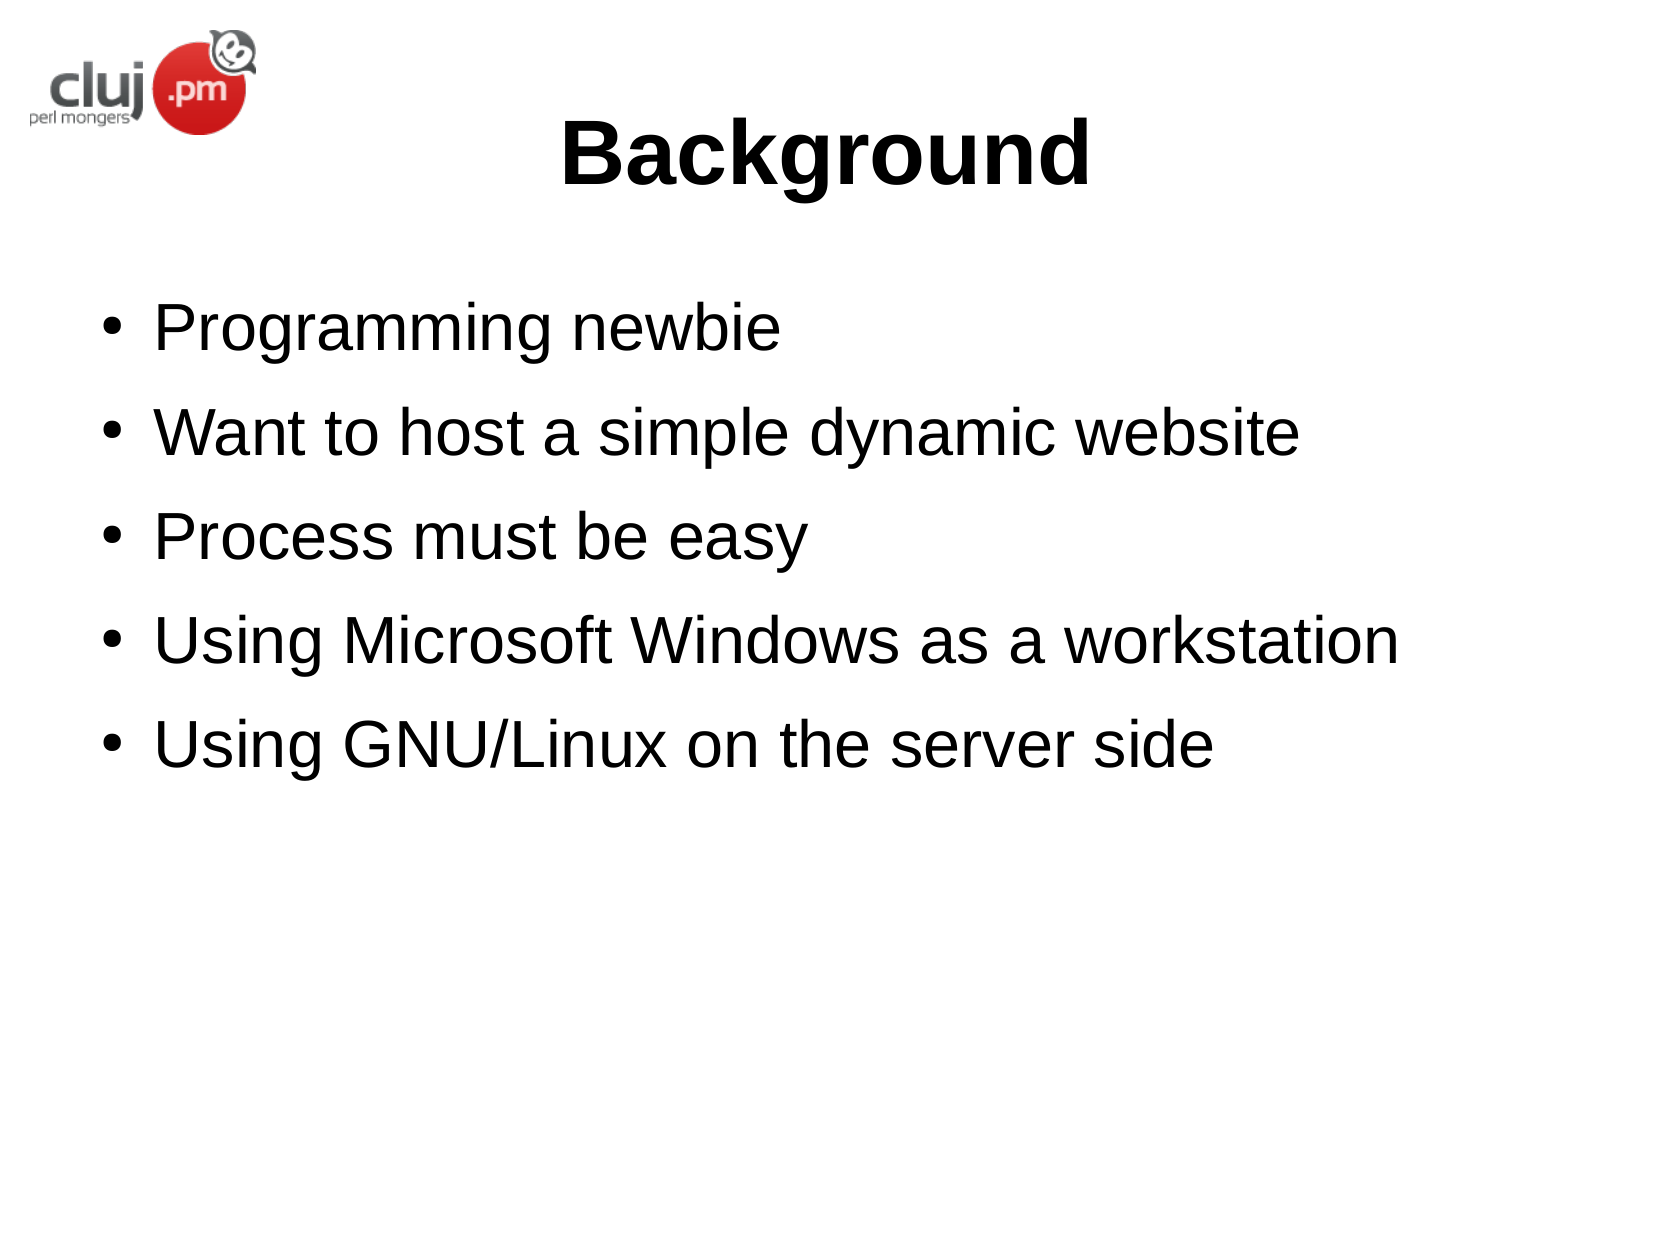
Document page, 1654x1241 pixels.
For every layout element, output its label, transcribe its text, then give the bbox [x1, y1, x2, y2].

picture [30, 30, 256, 135]
list Programming newbie Want to host a simple dynamic website Process must be easy Using Microsoft Windows as a workstation Using GNU/Linux on the server side [82, 290, 1538, 1010]
title Background [82, 49, 1571, 257]
